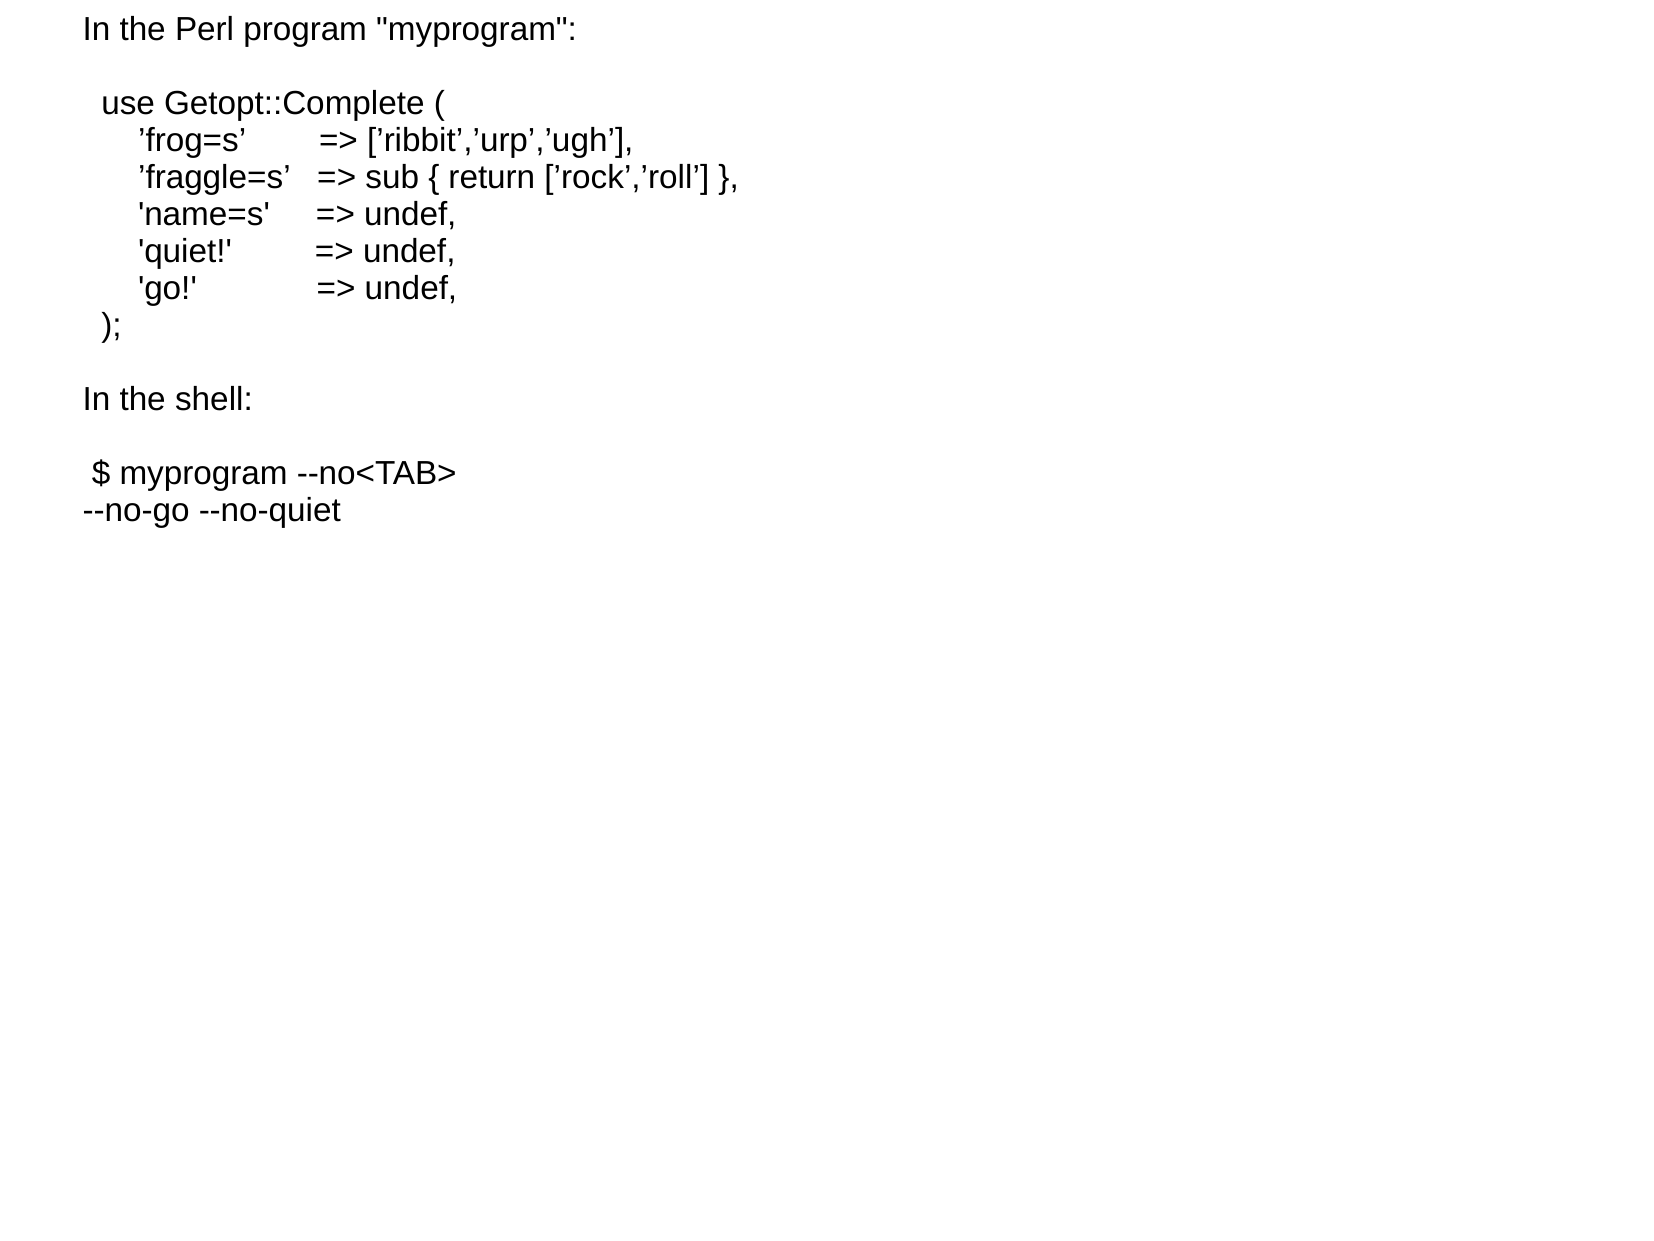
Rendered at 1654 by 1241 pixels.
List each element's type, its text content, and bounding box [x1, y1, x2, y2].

subtitle In the Perl program "myprogram": use Getopt::Complete ( ’frog=s’ => [’ribbit’,’urp’,’ugh’], ’fraggle=s’ => sub { return [’rock’,’roll’] }, 'name=s' => undef, 'quiet!' => undef, 'go!' => undef, ); In the shell: $ myprogram --no<TAB> --no-go --no-quiet [82, 10, 1571, 1070]
